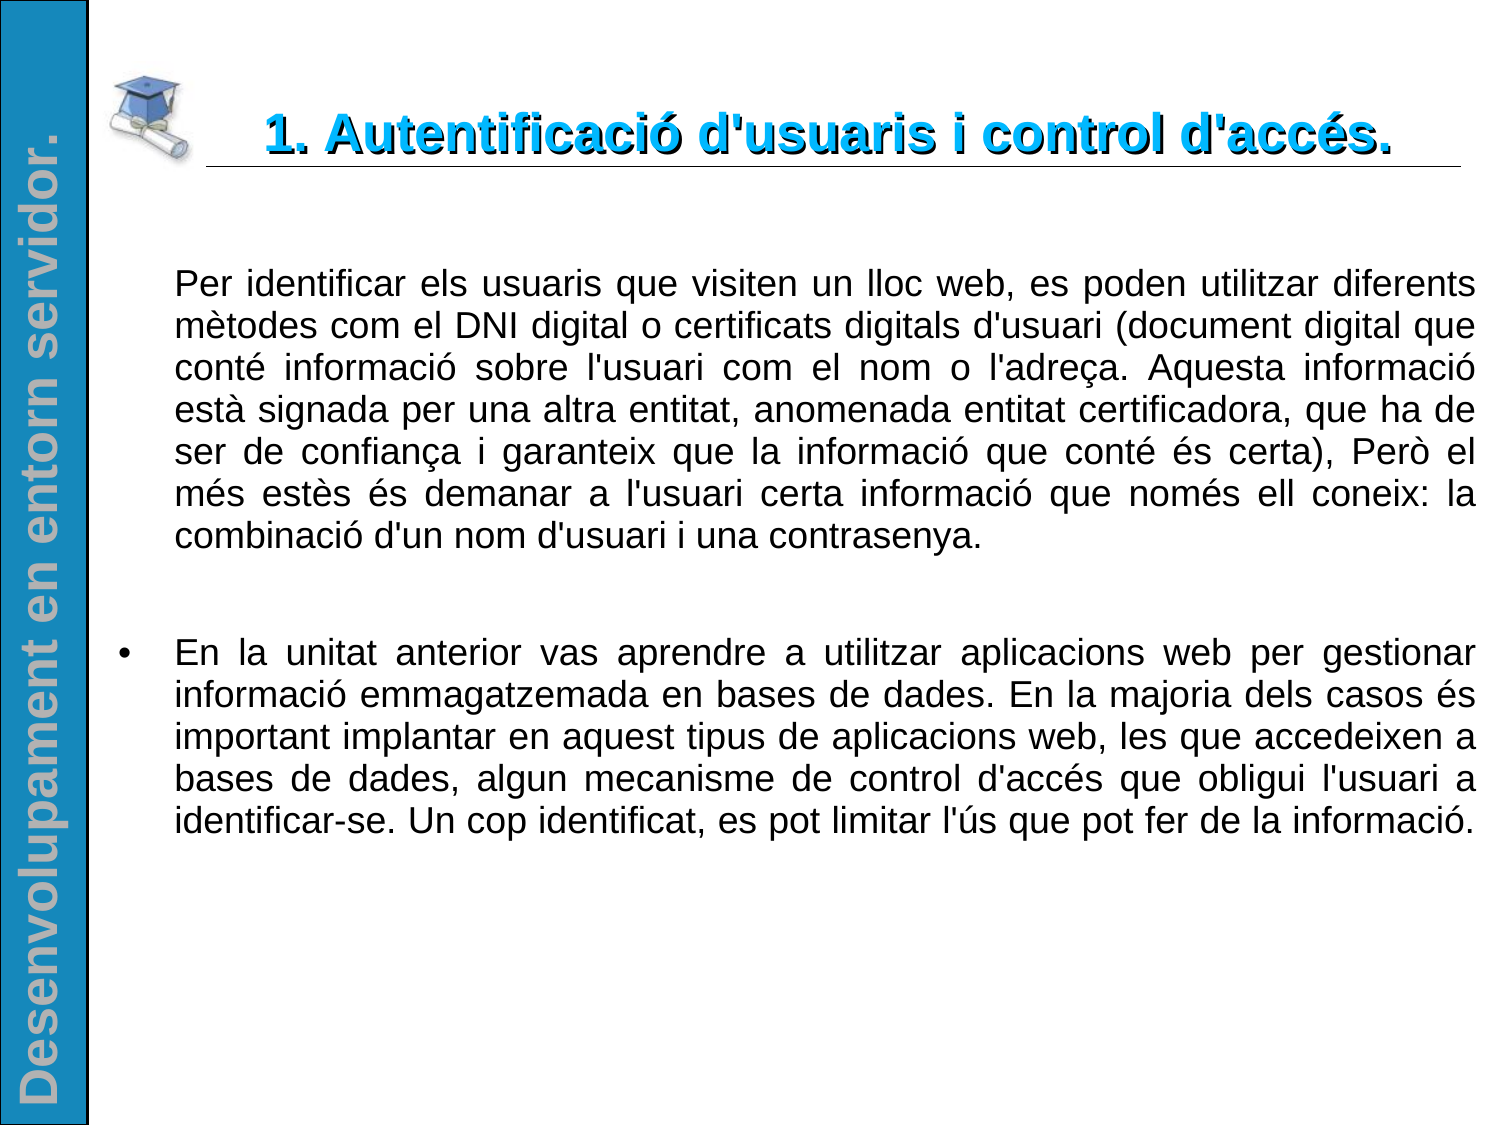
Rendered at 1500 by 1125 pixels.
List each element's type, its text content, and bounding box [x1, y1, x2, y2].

picture [93, 61, 206, 174]
list Per identificar els usuaris que visiten un lloc web, es poden utilitzar diferents mètodes com el DNI digital o certificats digitals d'usuari (document digital que conté informació sobre l'usuari com el nom o l'adreça. Aquesta informació està signada per una altra entitat, anomenada entitat certificadora, que ha de ser de confiança i garanteix que la informació que conté és certa), Però el més estès és demanar a l'usuari certa informació que només ell coneix: la combinació d'un nom d'usuari i una contrasenya. En la unitat anterior vas aprendre a utilitzar aplicacions web per gestionar informació emmagatzemada en bases de dades. En la majoria dels casos és important implantar en aquest tipus de aplicacions web, les que accedeixen a bases de dades, algun mecanisme de control d'accés que obligui l'usuari a identificar-se. Un cop identificat, es pot limitar l'ús que pot fer de la informació. [118, 262, 1477, 1006]
title 1. Autentificació d'usuaris i control d'accés. [206, 88, 1447, 178]
